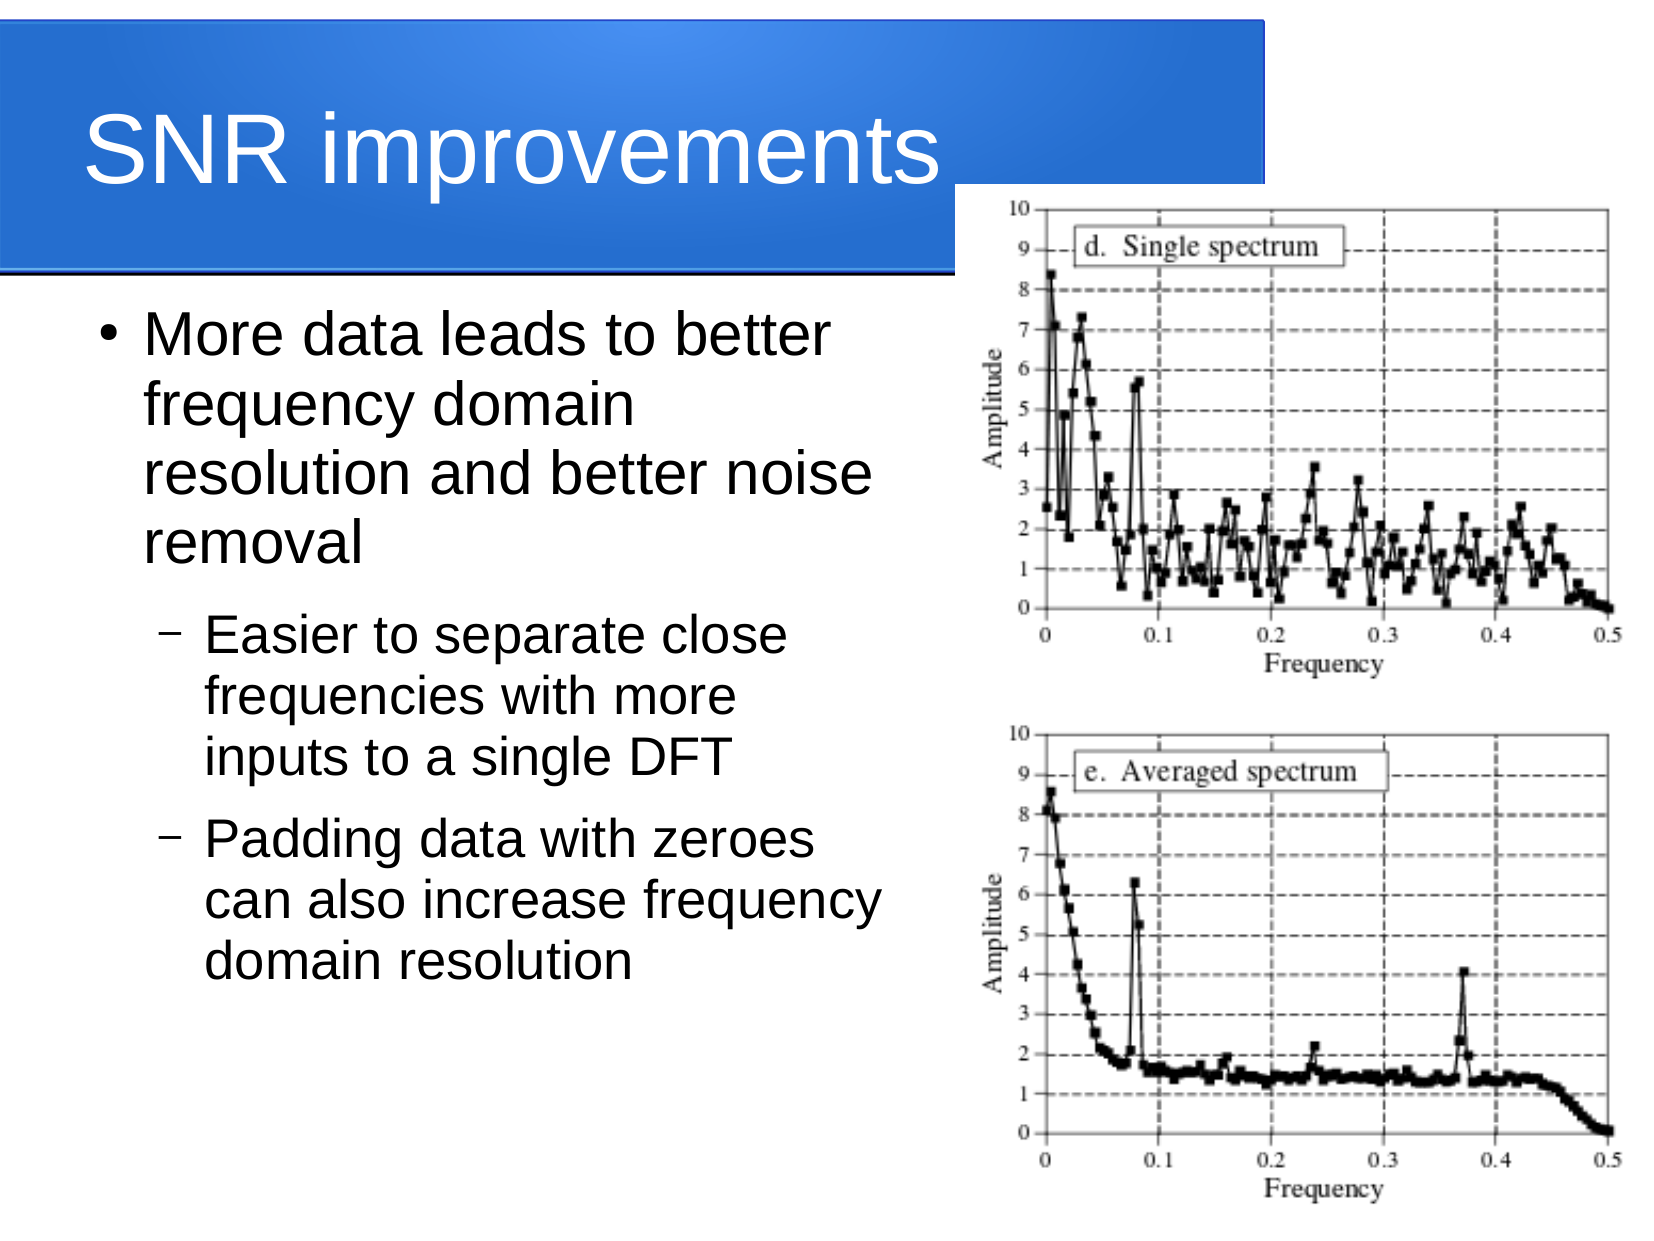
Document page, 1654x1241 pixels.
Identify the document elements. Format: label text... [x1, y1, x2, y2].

picture [955, 184, 1631, 1234]
title SNR improvements [82, 47, 1235, 252]
list More data leads to better frequency domain resolution and better noise removal Easier to separate close frequencies with more inputs to a single DFT Padding data with zeroes can also increase frequency domain resolution [82, 299, 886, 1019]
